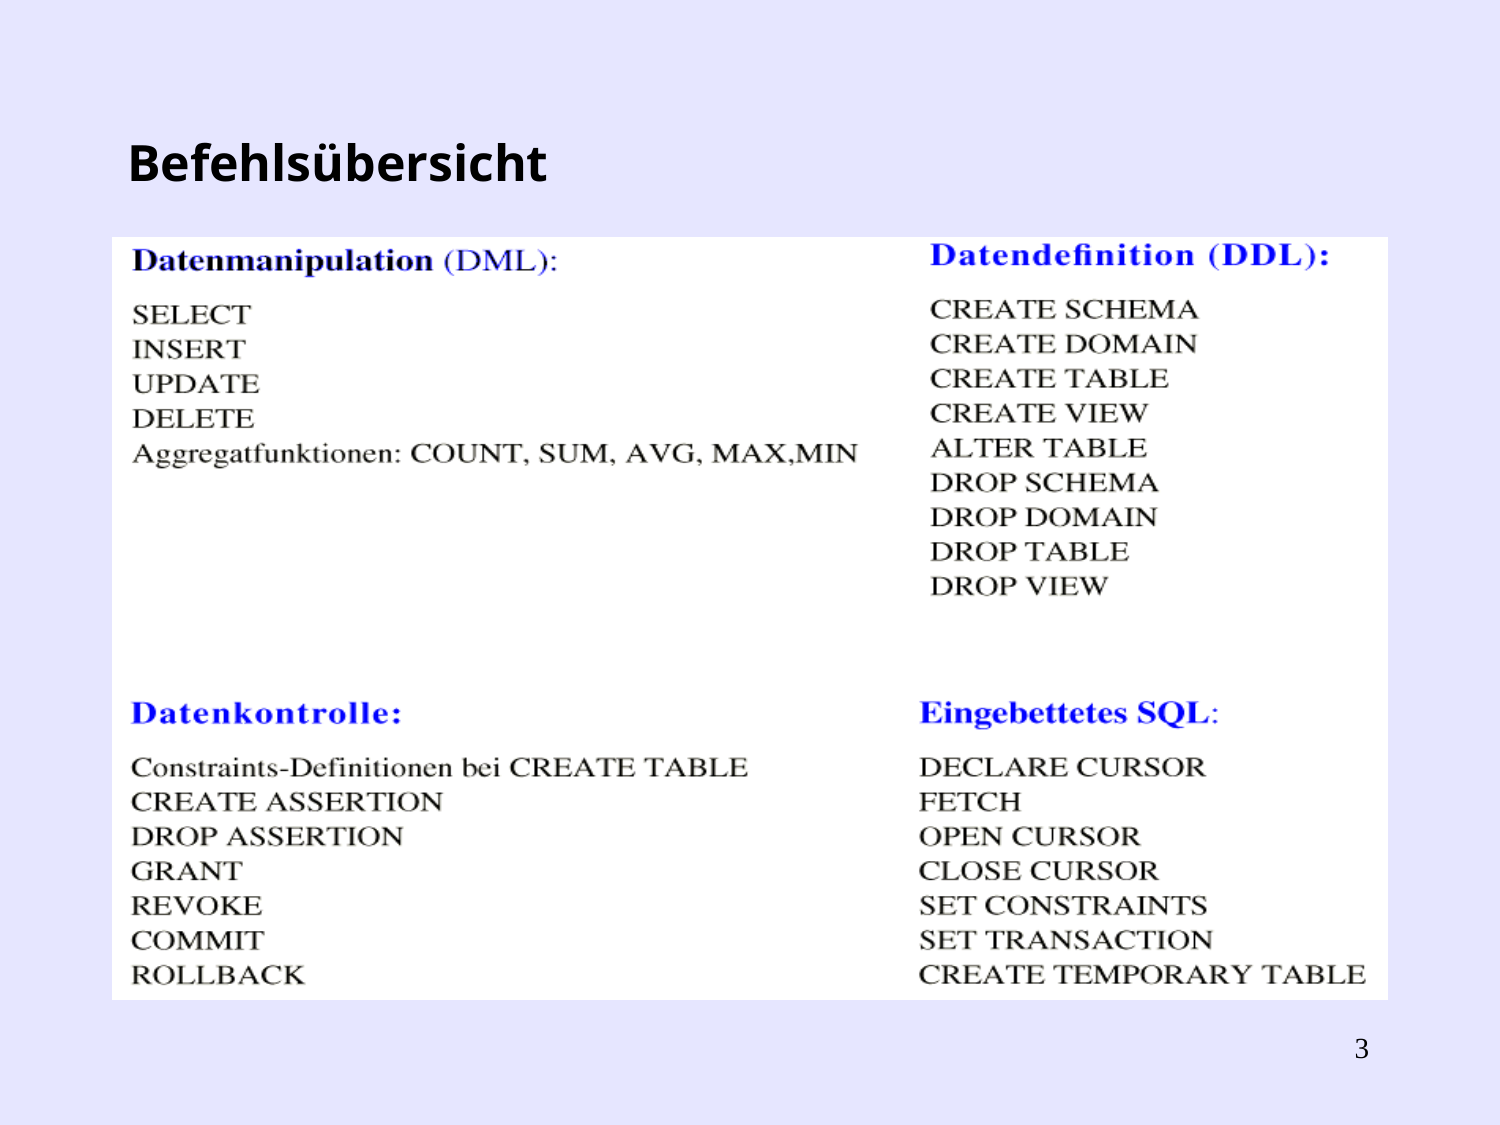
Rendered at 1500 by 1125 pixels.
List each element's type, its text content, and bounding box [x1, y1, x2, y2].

picture [112, 237, 1388, 1000]
title Befehlsübersicht [112, 99, 1388, 226]
